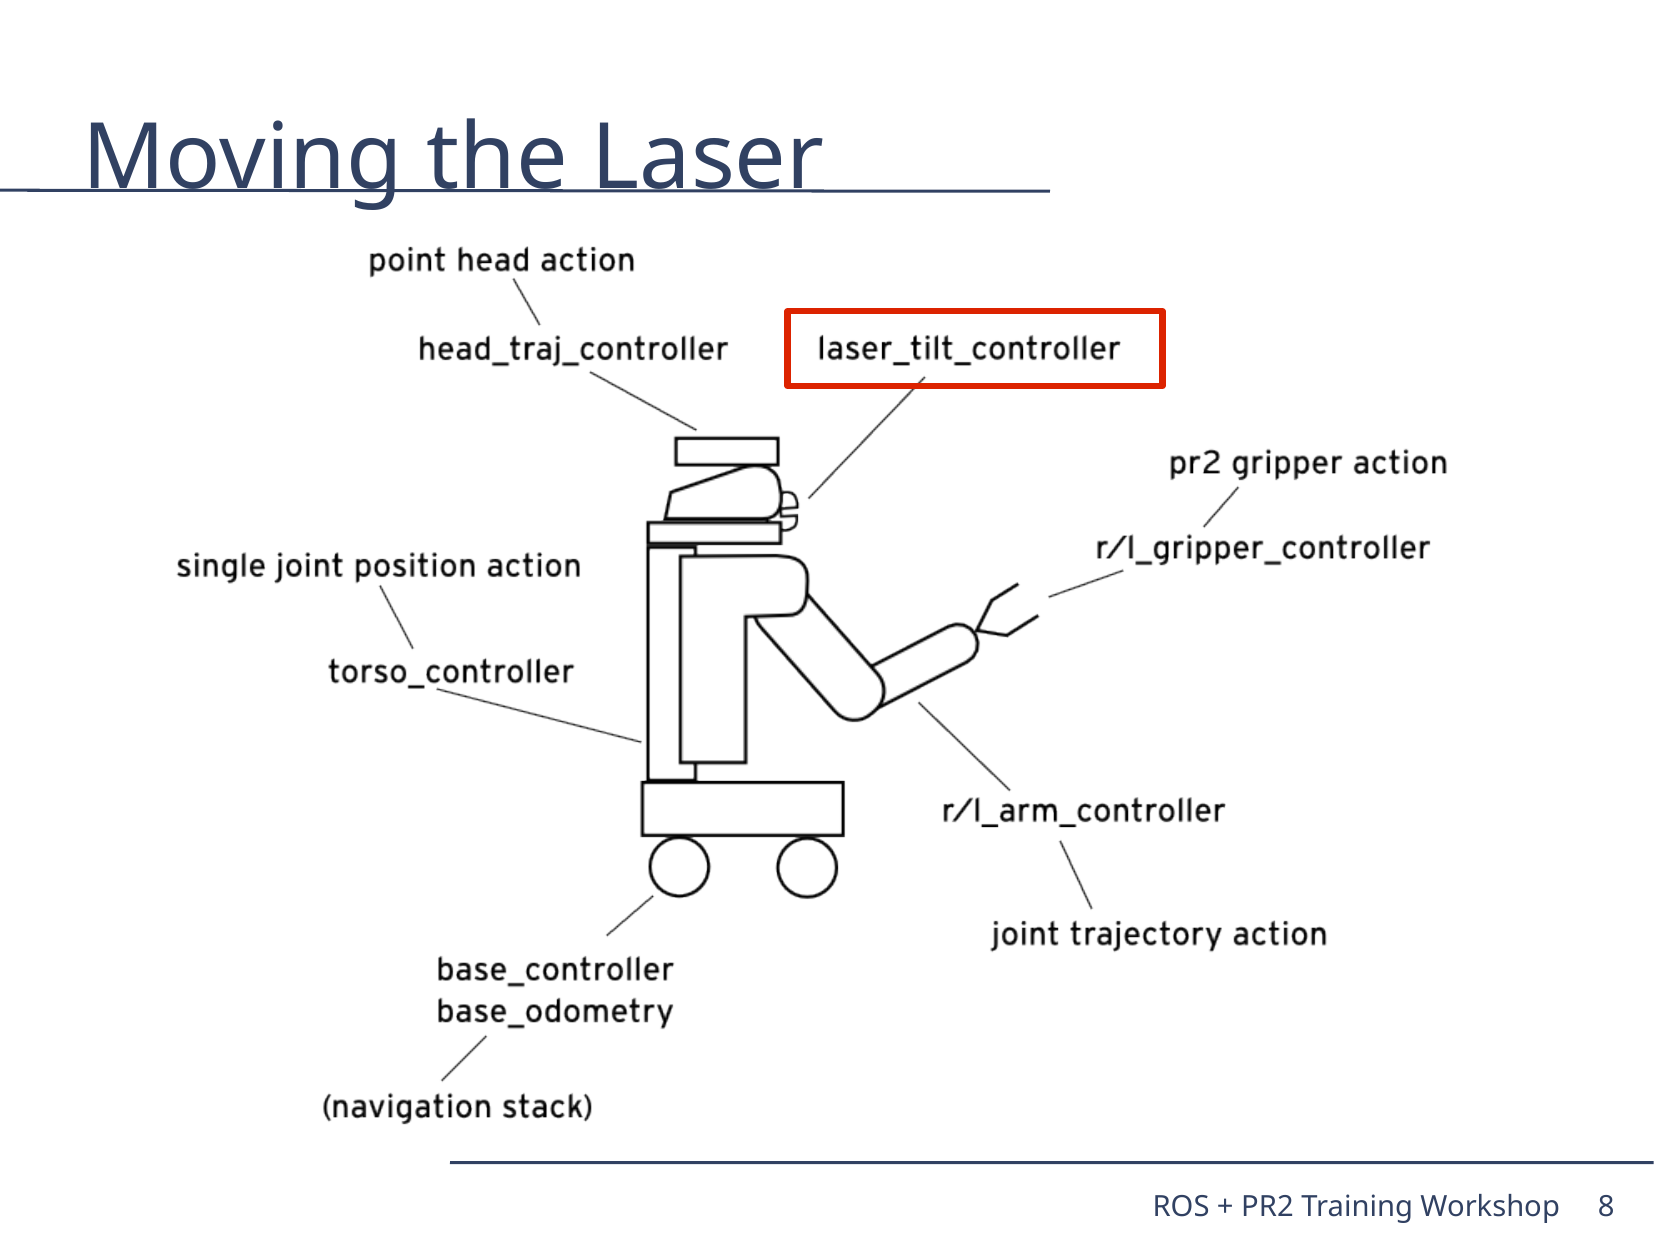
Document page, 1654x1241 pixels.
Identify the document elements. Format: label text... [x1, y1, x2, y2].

title Moving the Laser [82, 49, 1571, 257]
picture [150, 162, 1484, 1163]
